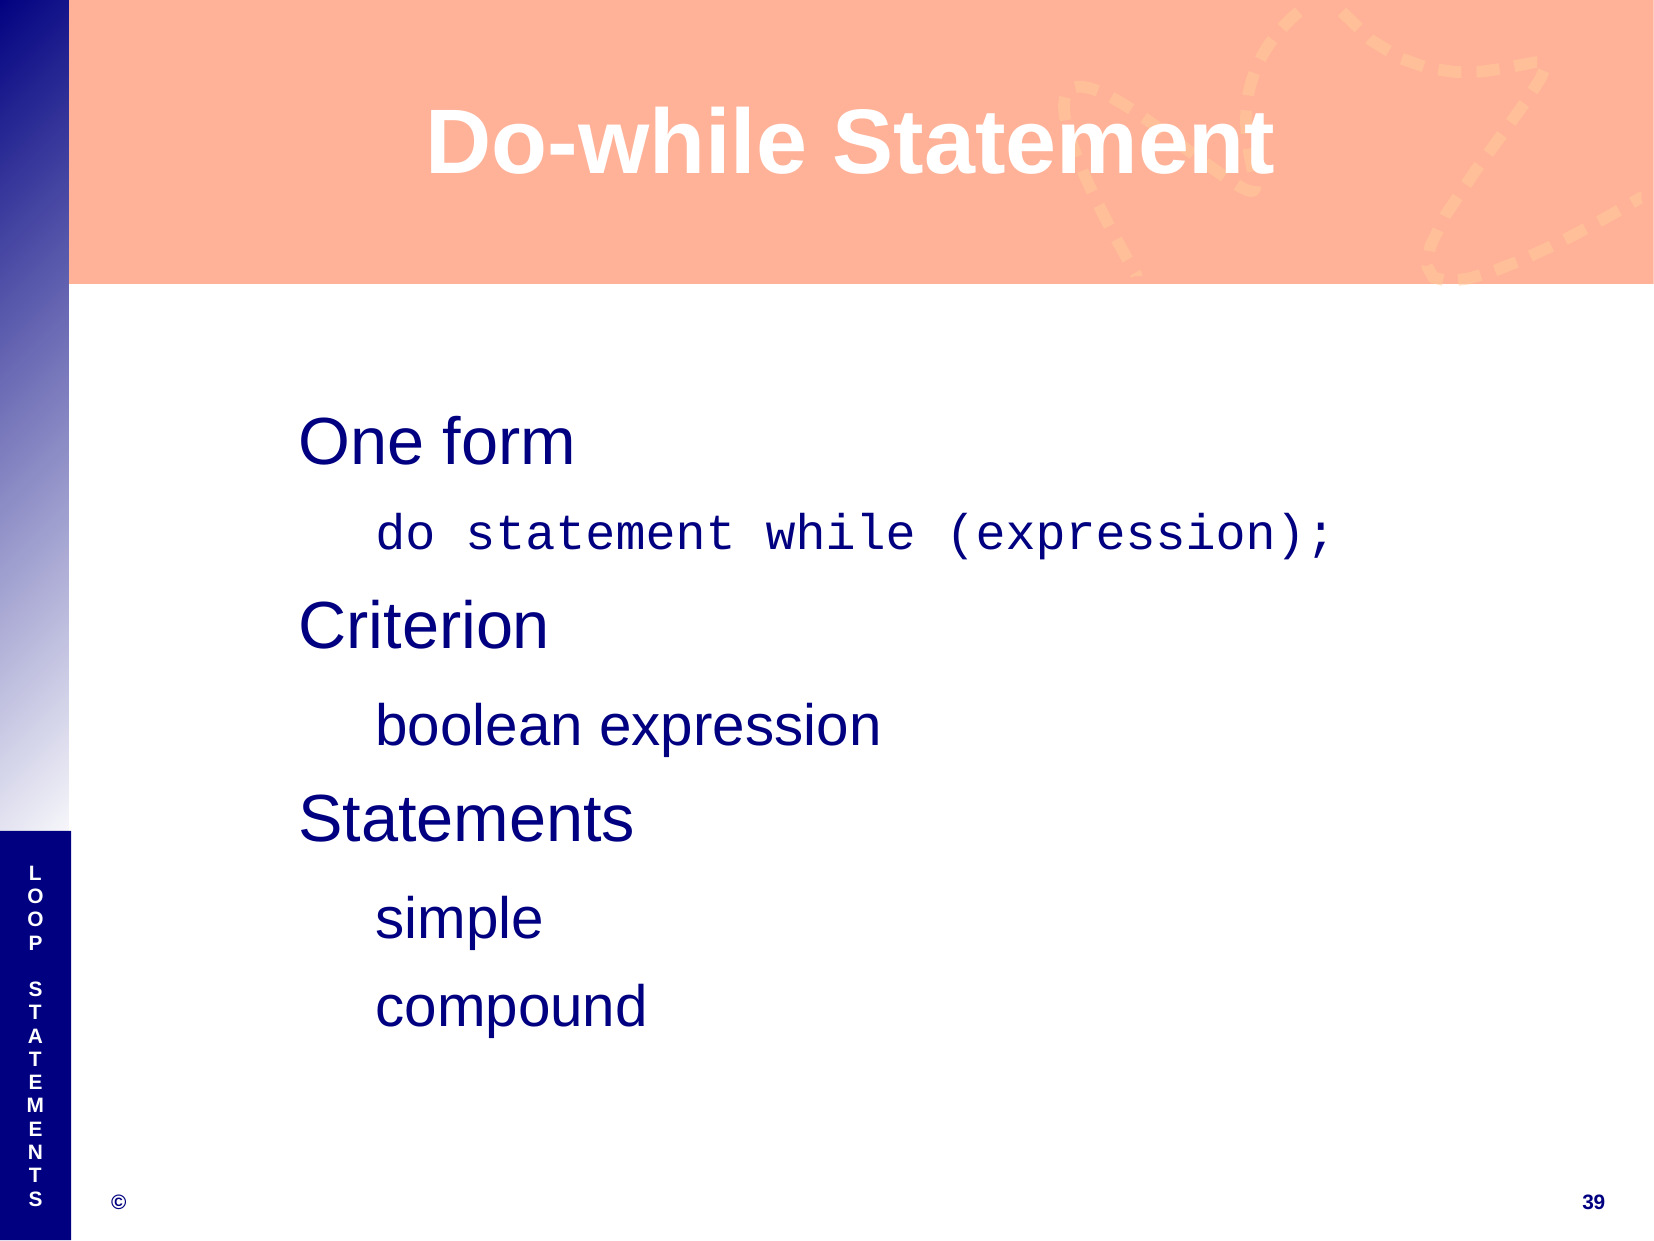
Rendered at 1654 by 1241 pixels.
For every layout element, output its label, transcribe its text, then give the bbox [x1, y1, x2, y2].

list One form do statement while (expression); Criterion boolean expression Statements simple compound [280, 403, 1389, 1073]
title Do-while Statement [85, 37, 1617, 246]
text_box L O O P S T A T E M E N T S [0, 830, 71, 1241]
